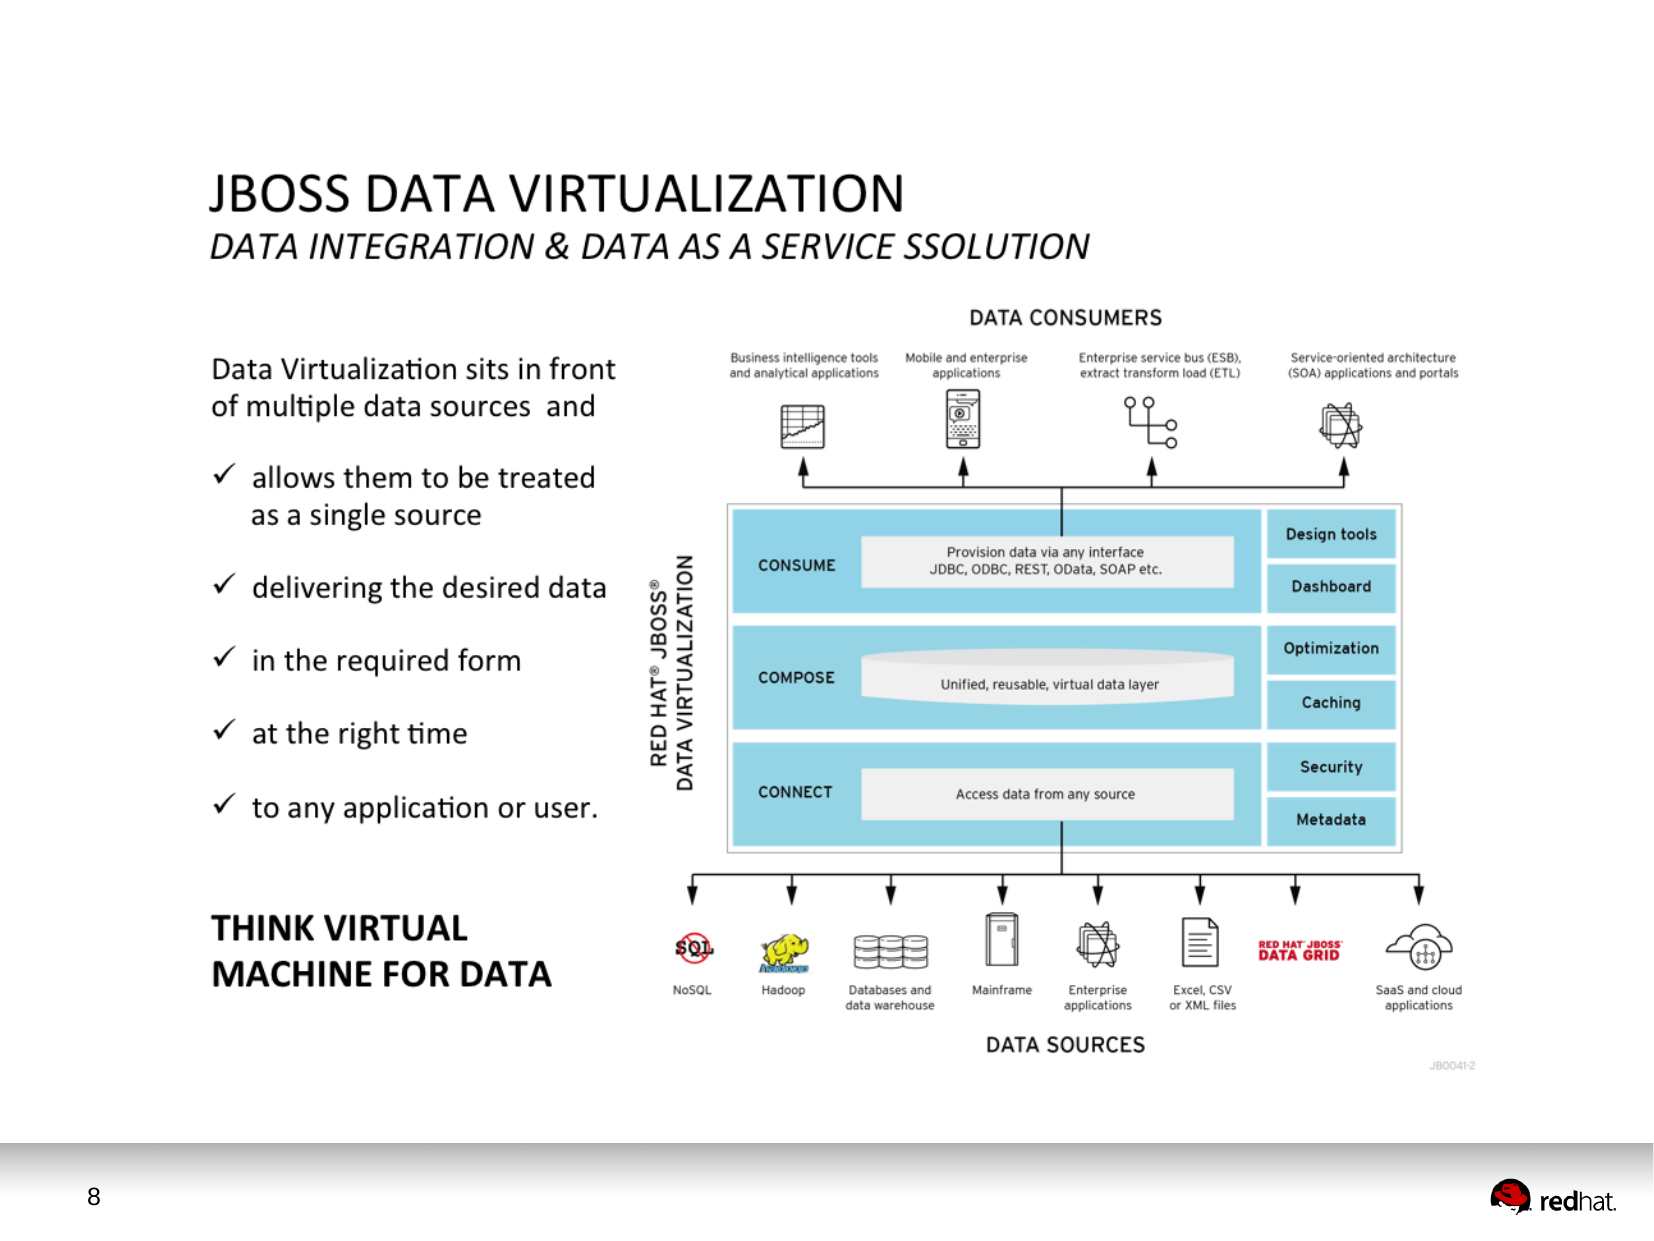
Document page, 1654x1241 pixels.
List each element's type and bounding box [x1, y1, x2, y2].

picture [0, 1143, 1654, 1241]
picture [167, 112, 1476, 1094]
